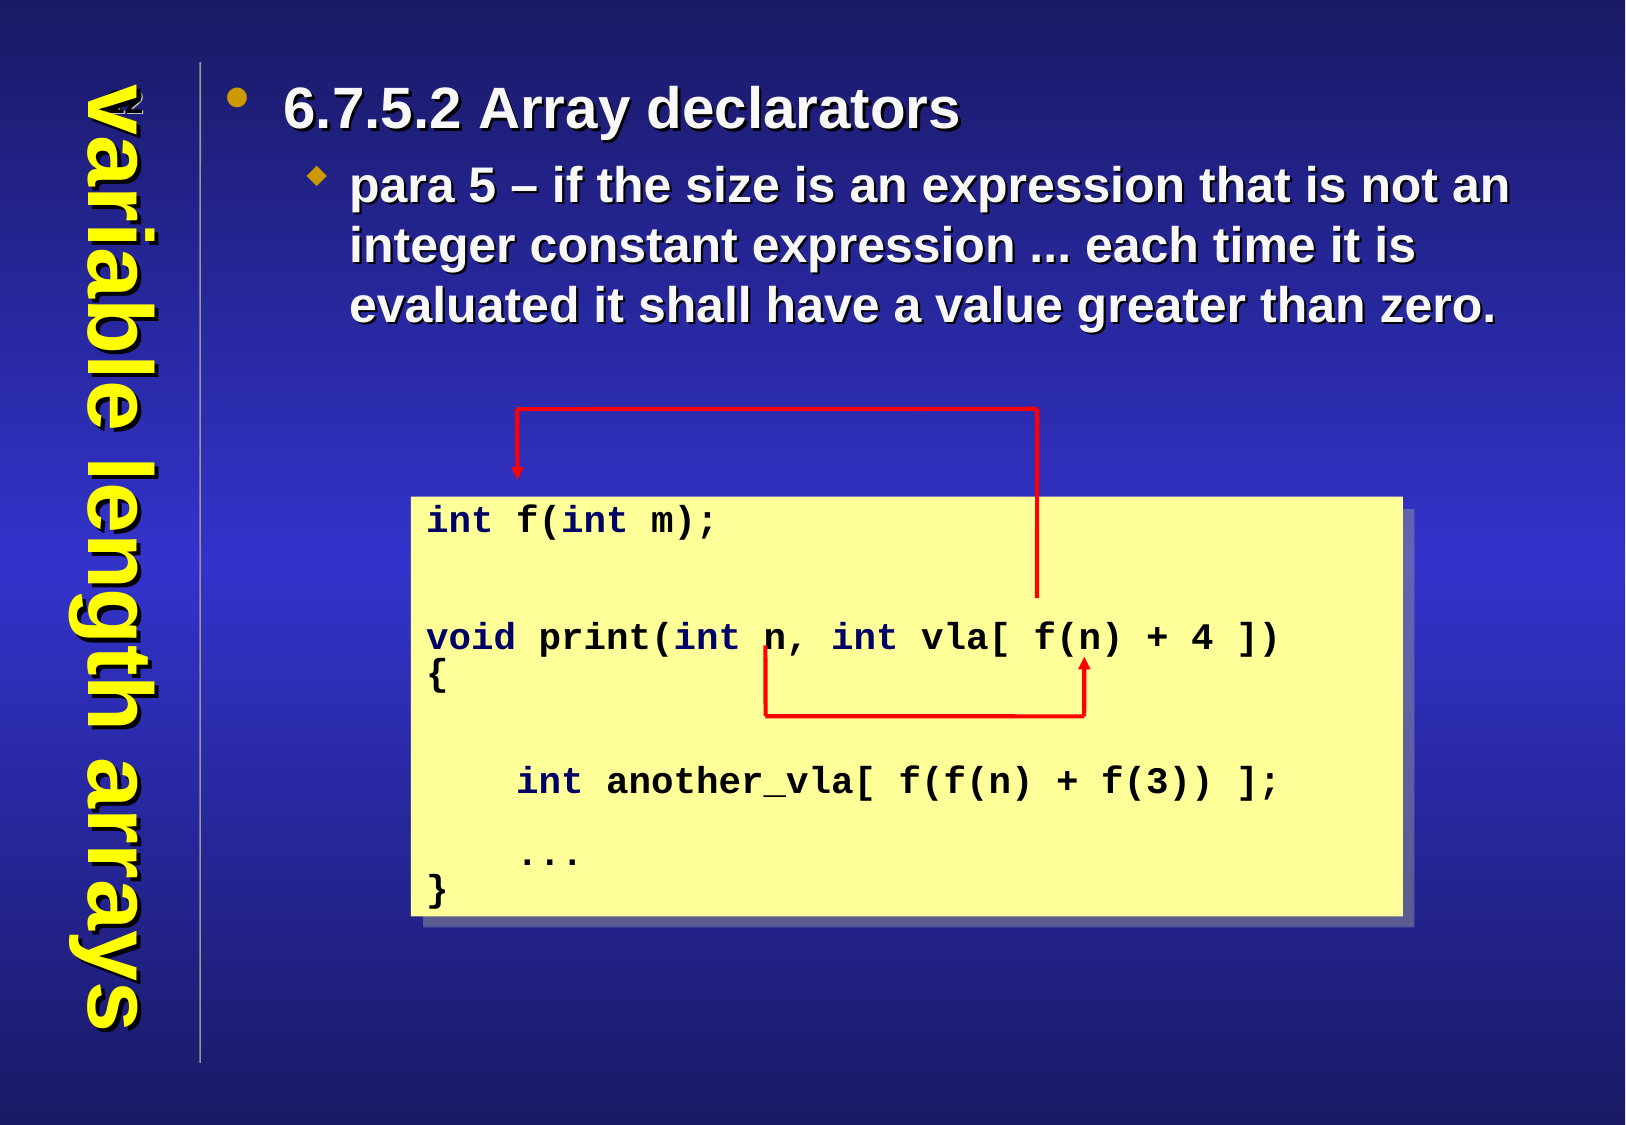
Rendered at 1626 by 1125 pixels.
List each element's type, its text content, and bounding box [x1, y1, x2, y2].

text_box int f(int m); void print(int n, int vla[ f(n) + 4 ]) { int another_vla[ f(f(n) + f(3)) ]; ... } [410, 496, 1403, 917]
list 6.7.5.2 Array declarators para 5 – if the size is an expression that is not an integer constant expression ... each time it is evaluated it shall have a value greater than zero. [212, 62, 1550, 1063]
title variable length arrays [50, 54, 188, 1063]
